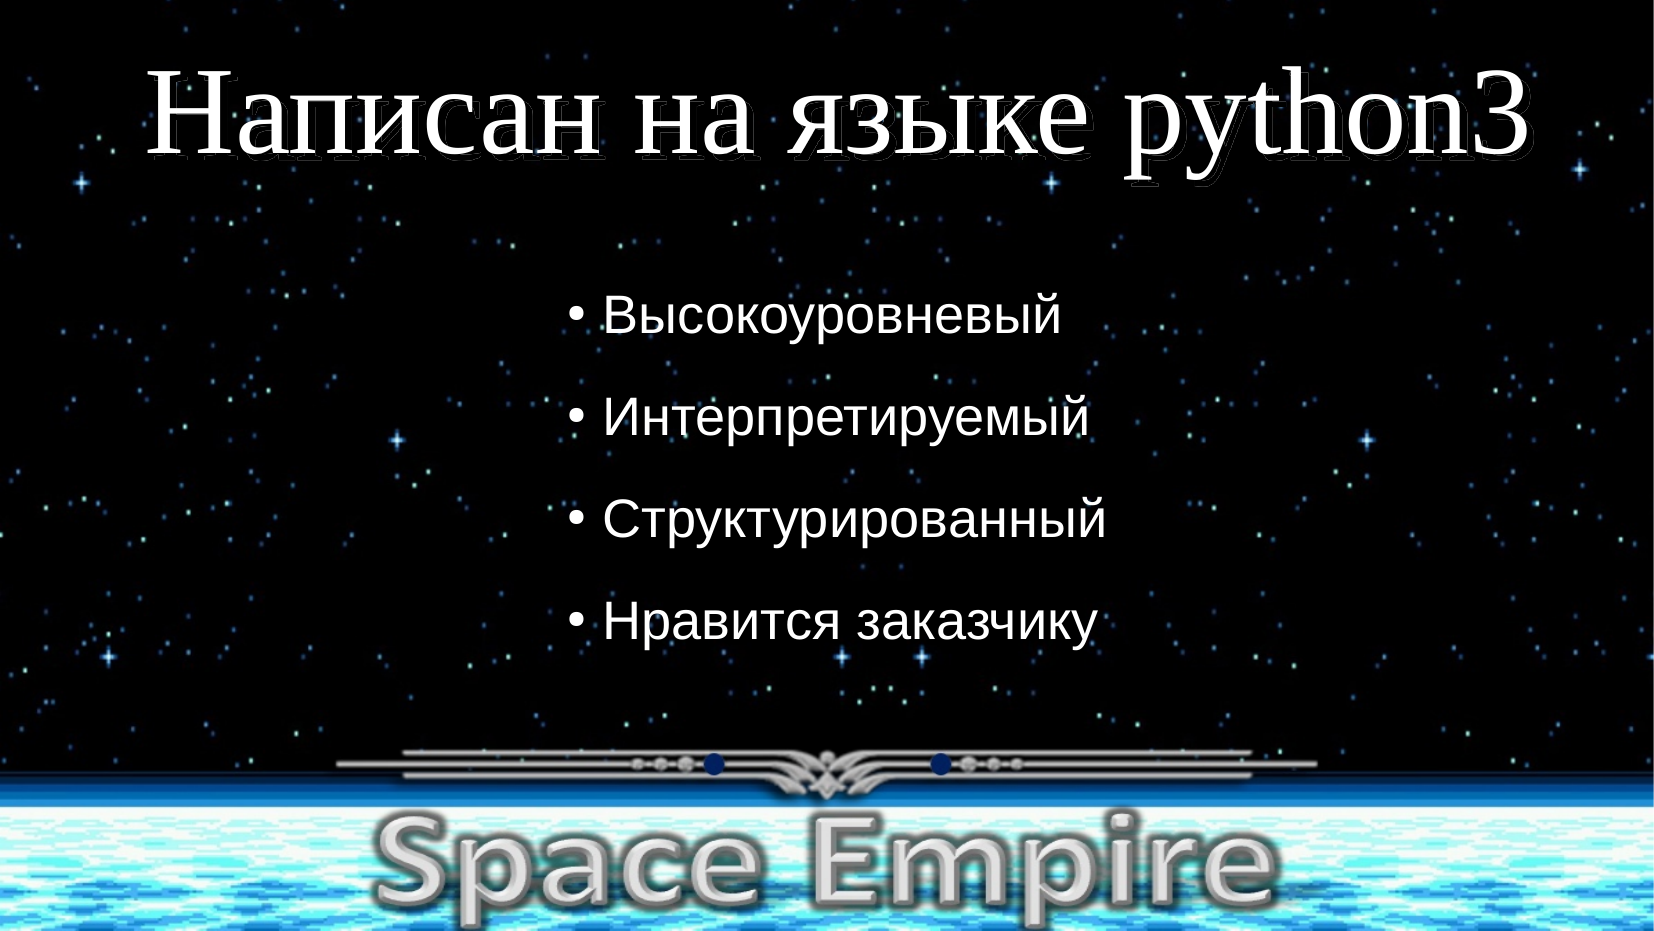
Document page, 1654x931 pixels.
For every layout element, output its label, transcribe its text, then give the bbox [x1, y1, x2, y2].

picture [0, 0, 1654, 931]
subtitle Высокоуровневый Интерпретируемый Структурированный Нравится заказчику [566, 228, 1654, 768]
title Написан на языке python3 [94, 33, 1583, 189]
